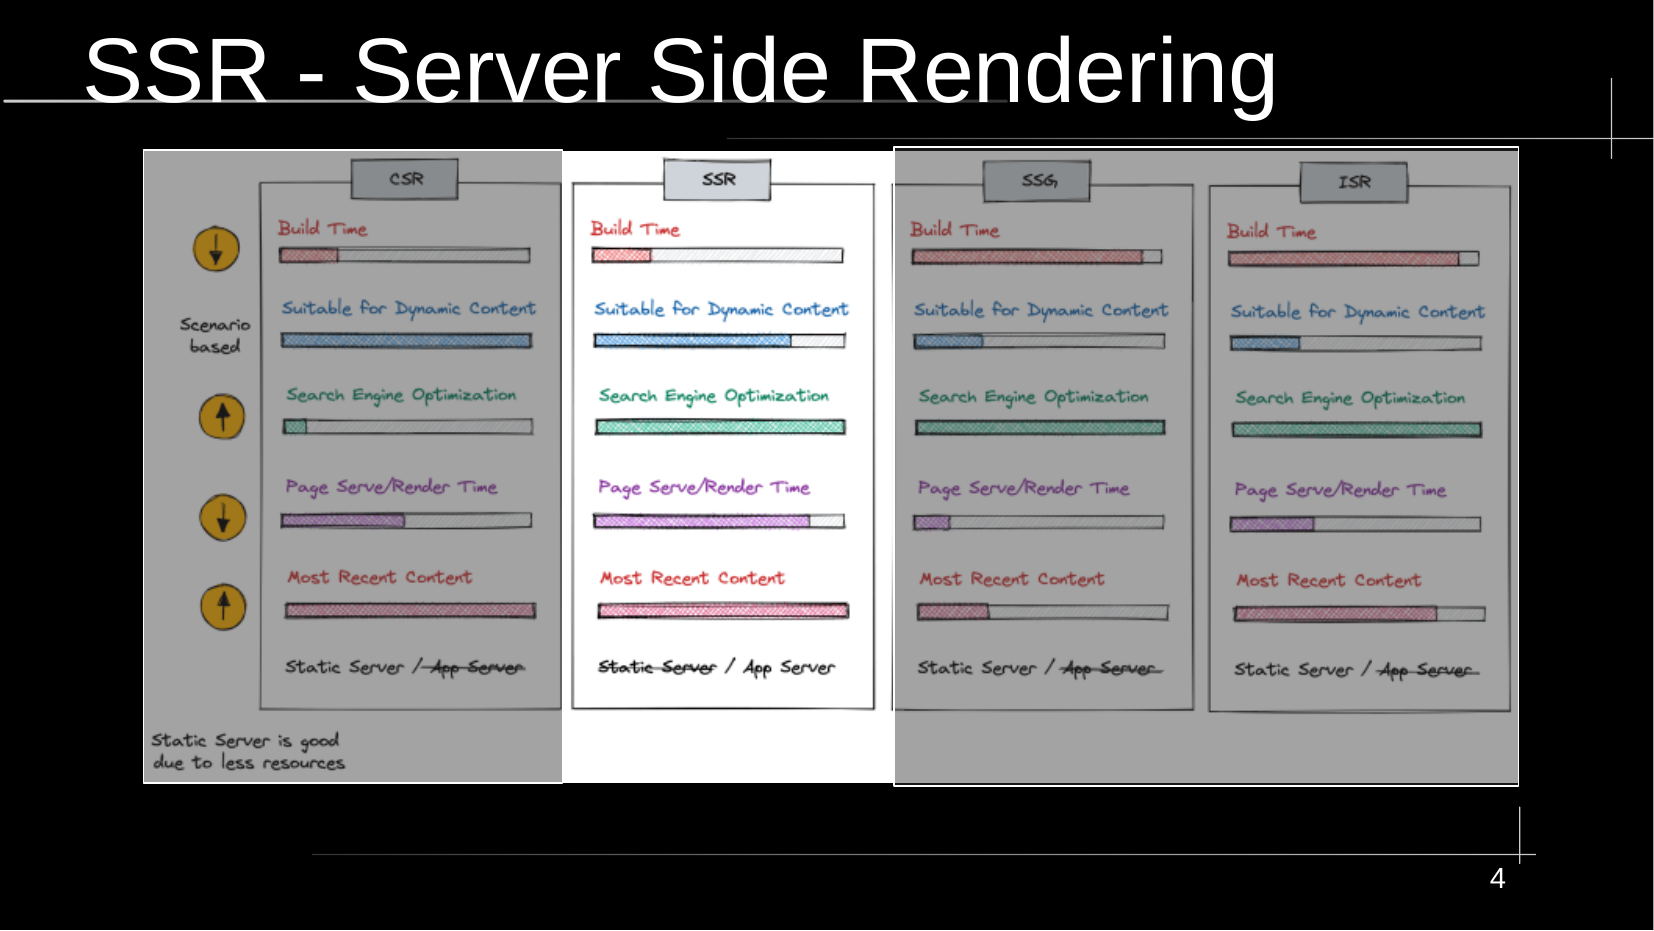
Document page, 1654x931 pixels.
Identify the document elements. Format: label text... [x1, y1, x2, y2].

picture [563, 151, 893, 783]
title SSR - Server Side Rendering [82, 19, 1648, 226]
text_box [143, 150, 563, 783]
text_box [893, 146, 1519, 787]
